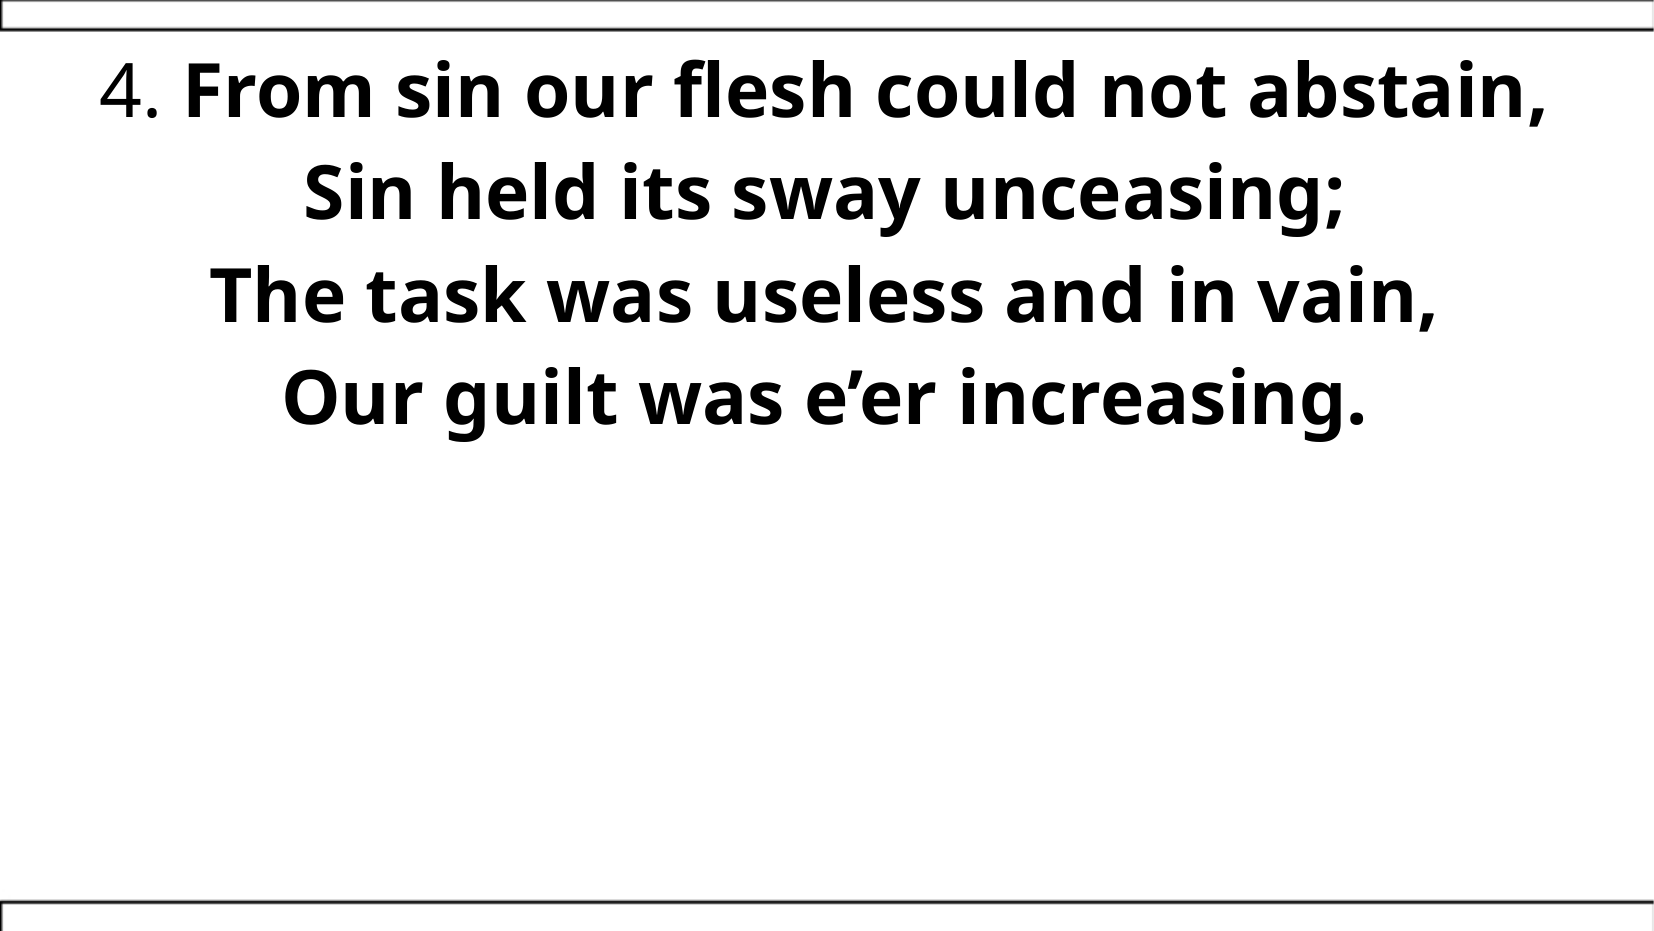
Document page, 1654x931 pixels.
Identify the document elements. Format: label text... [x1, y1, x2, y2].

picture [0, 0, 1654, 931]
text_box 4. From sin our flesh could not abstain, Sin held its sway unceasing; The task was useless and in vain, Our guilt was e’er increasing. [75, 30, 1576, 445]
